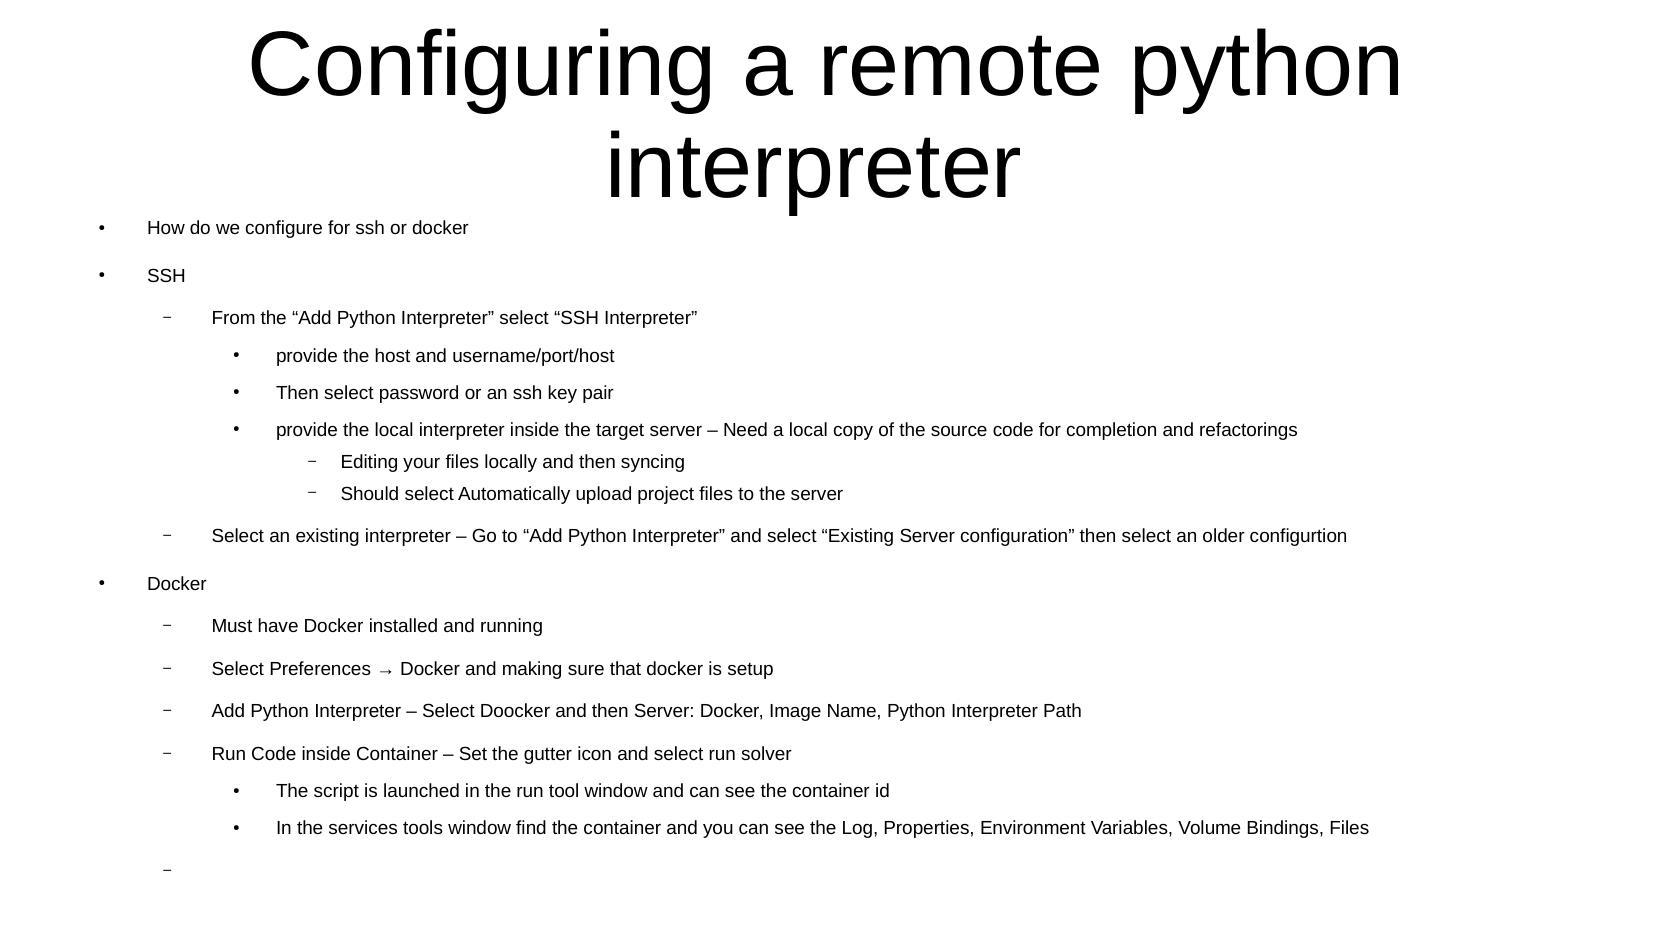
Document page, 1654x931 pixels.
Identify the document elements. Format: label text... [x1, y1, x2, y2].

title Configuring a remote python interpreter [82, 12, 1571, 218]
list How do we configure for ssh or docker SSH From the “Add Python Interpreter” select “SSH Interpreter” provide the host and username/port/host Then select password or an ssh key pair provide the local interpreter inside the target server – Need a local copy of the source code for completion and refactorings Editing your files locally and then syncing Should select Automatically upload project files to the server Select an existing interpreter – Go to “Add Python Interpreter” and select “Existing Server configuration” then select an older configurtion Docker Must have Docker installed and running Select Preferences → Docker and making sure that docker is setup Add Python Interpreter – Select Doocker and then Server: Docker, Image Name, Python Interpreter Path Run Code inside Container – Set the gutter icon and select run solver The script is launched in the run tool window and can see the container id In the services tools window find the container and you can see the Log, Properties, Environment Variables, Volume Bindings, Files [82, 217, 1561, 841]
